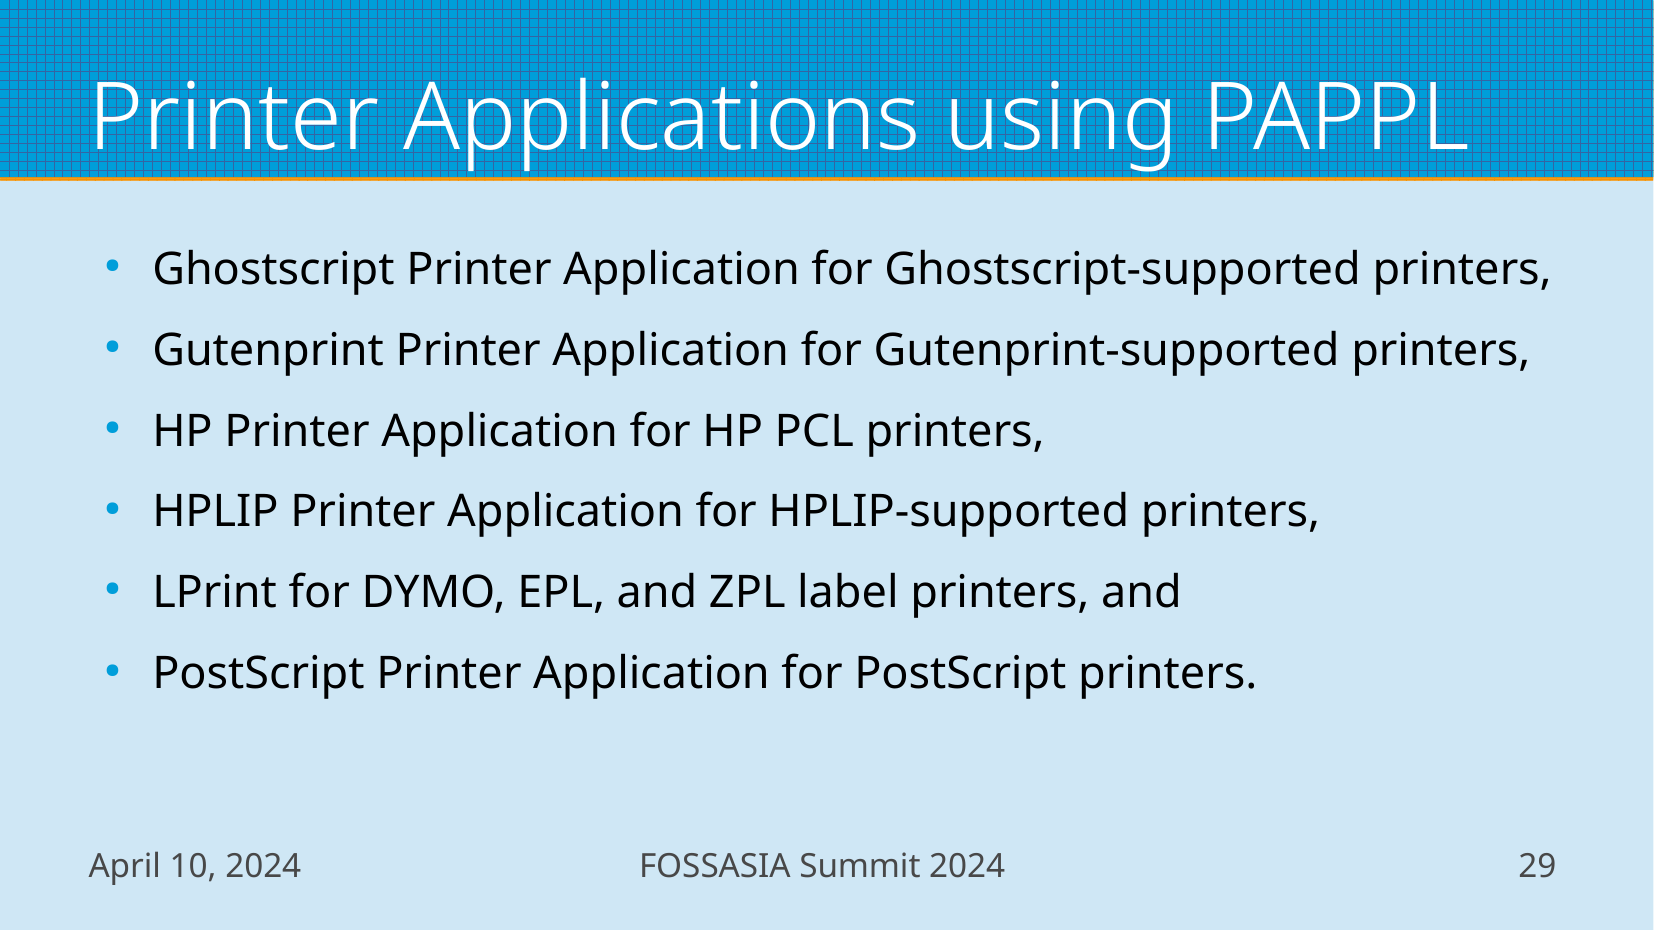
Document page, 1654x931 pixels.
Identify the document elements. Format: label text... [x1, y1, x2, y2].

title Printer Applications using PAPPL [88, 14, 1565, 178]
list Ghostscript Printer Application for Ghostscript-supported printers, Gutenprint Printer Application for Gutenprint-supported printers, HP Printer Application for HP PCL printers, HPLIP Printer Application for HPLIP-supported printers, LPrint for DYMO, EPL, and ZPL label printers, and PostScript Printer Application for PostScript printers. [88, 236, 1565, 813]
